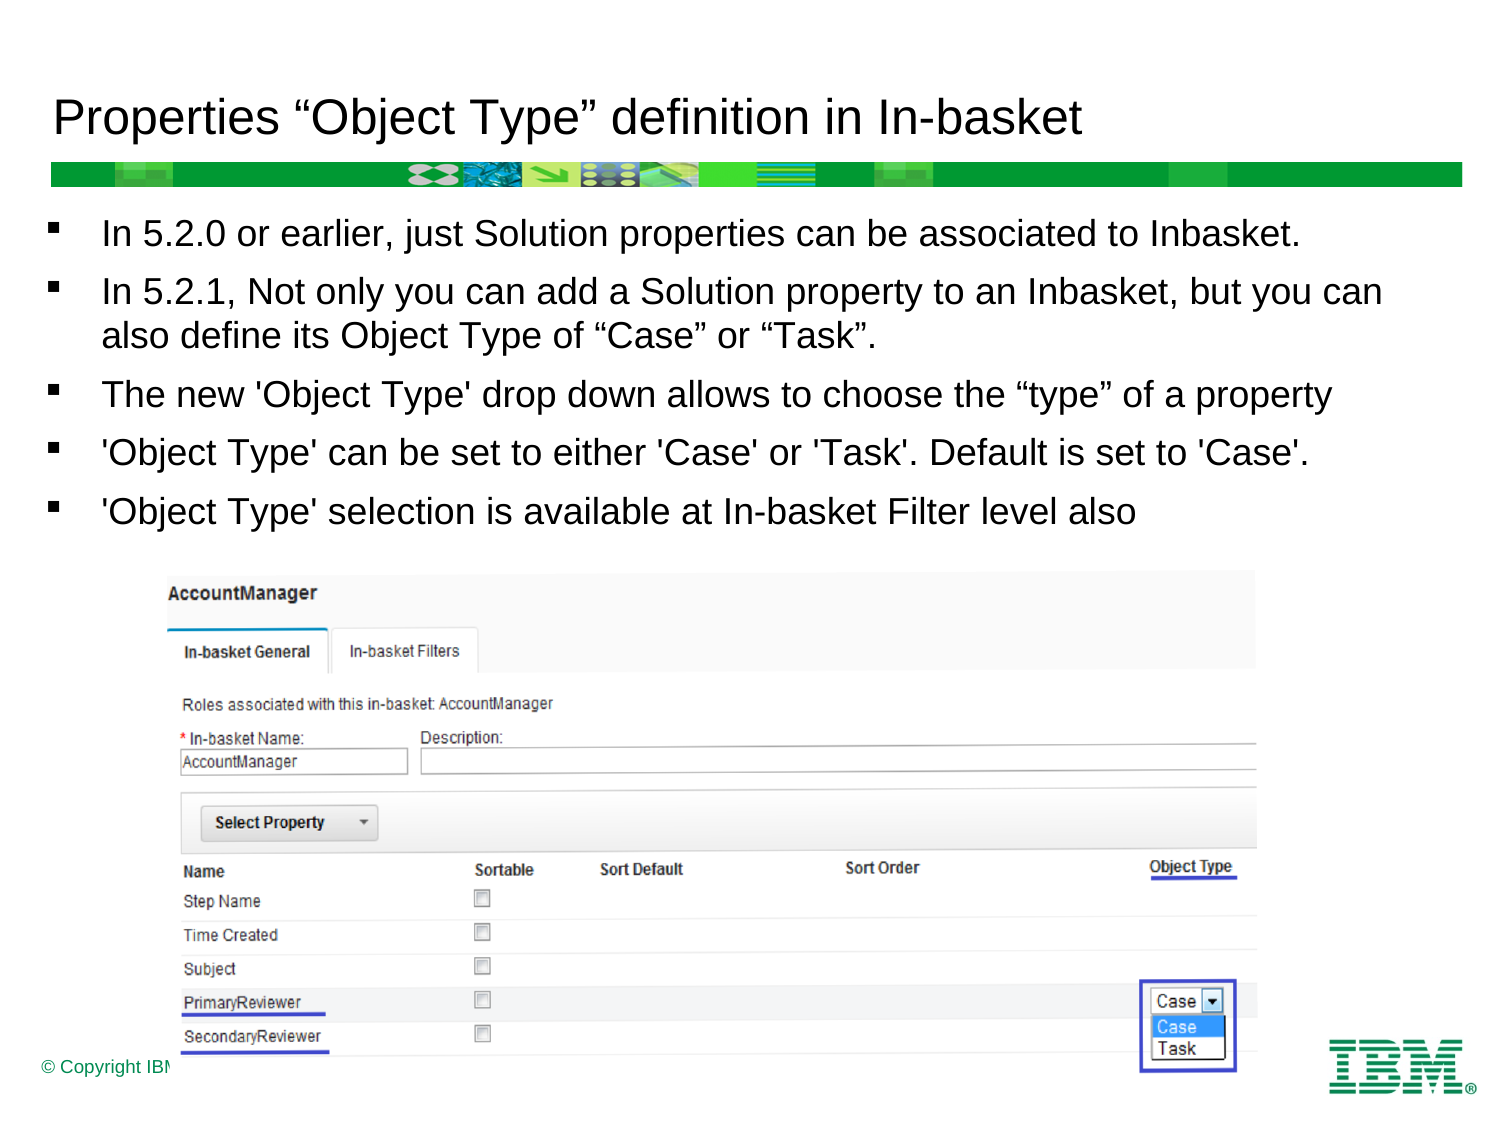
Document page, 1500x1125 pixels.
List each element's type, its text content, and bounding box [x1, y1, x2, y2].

title Properties “Object Type” definition in In-basket [37, 45, 1388, 188]
list In 5.2.0 or earlier, just Solution properties can be associated to Inbasket. In 5.2.1, Not only you can add a Solution property to an Inbasket, but you can also define its Object Type of “Case” or “Task”. The new 'Object Type' drop down allows to choose the “type” of a property 'Object Type' can be set to either 'Case' or 'Task'. Default is set to 'Case'. 'Object Type' selection is available at In-basket Filter level also [45, 210, 1441, 1006]
picture [1327, 1037, 1479, 1096]
picture [166, 569, 1258, 1096]
picture [50, 161, 1463, 189]
